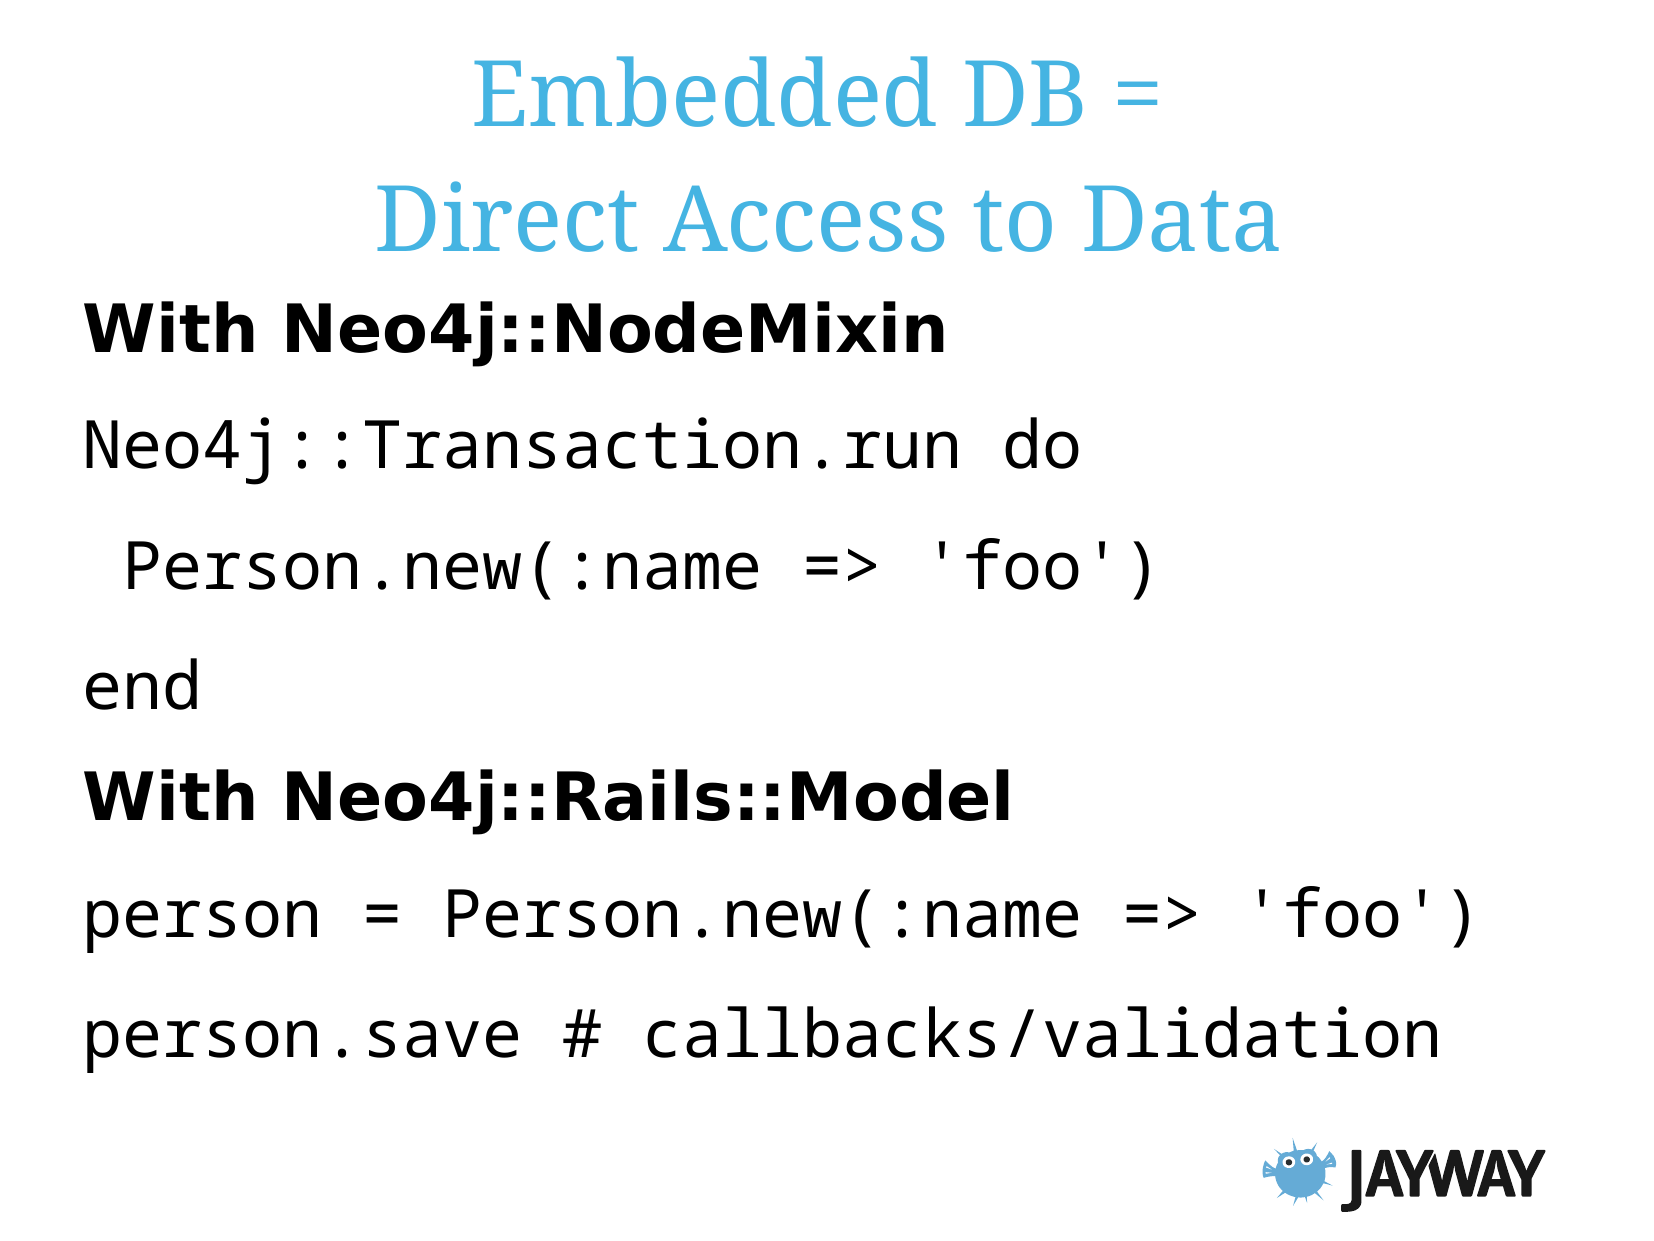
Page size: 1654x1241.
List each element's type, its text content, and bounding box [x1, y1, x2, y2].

title Embedded DB = Direct Access to Data [85, 45, 1574, 261]
list With Neo4j::NodeMixin Neo4j::Transaction.run do Person.new(:name => 'foo') end With Neo4j::Rails::Model person = Person.new(:name => 'foo') person.save # callbacks/validation [82, 290, 1571, 1109]
